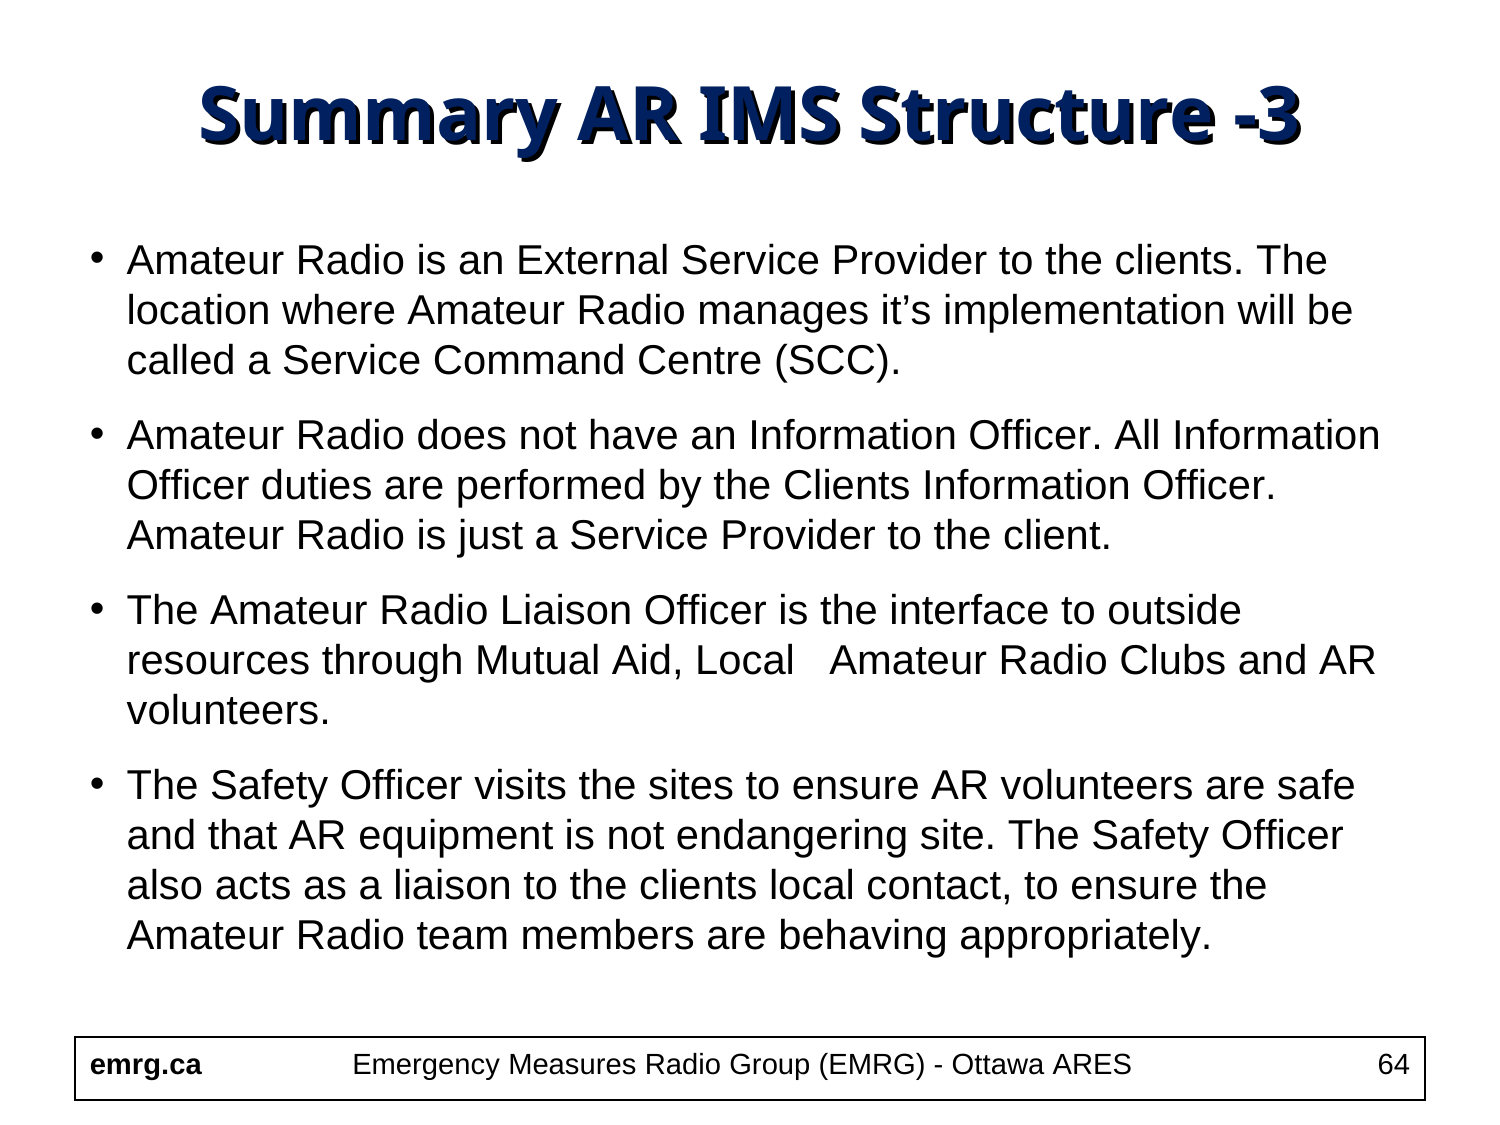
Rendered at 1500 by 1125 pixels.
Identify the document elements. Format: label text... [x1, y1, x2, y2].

text_box <number> [1246, 1037, 1426, 1103]
text_box Amateur Radio is an External Service Provider to the clients. The location where Amateur Radio manages it’s implementation will be called a Service Command Centre (SCC). Amateur Radio does not have an Information Officer. All Information Officer duties are performed by the Clients Information Officer. Amateur Radio is just a Service Provider to the client. The Amateur Radio Liaison Officer is the interface to outside resources through Mutual Aid, Local Amateur Radio Clubs and AR volunteers. The Safety Officer visits the sites to ensure AR volunteers are safe and that AR equipment is not endangering site. The Safety Officer also acts as a liaison to the clients local contact, to ensure the Amateur Radio team members are behaving appropriately. [75, 224, 1426, 966]
text_box Emergency Measures Radio Group (EMRG) - Ottawa ARES [247, 1037, 1238, 1103]
title Summary AR IMS Structure -3 [75, 45, 1426, 176]
